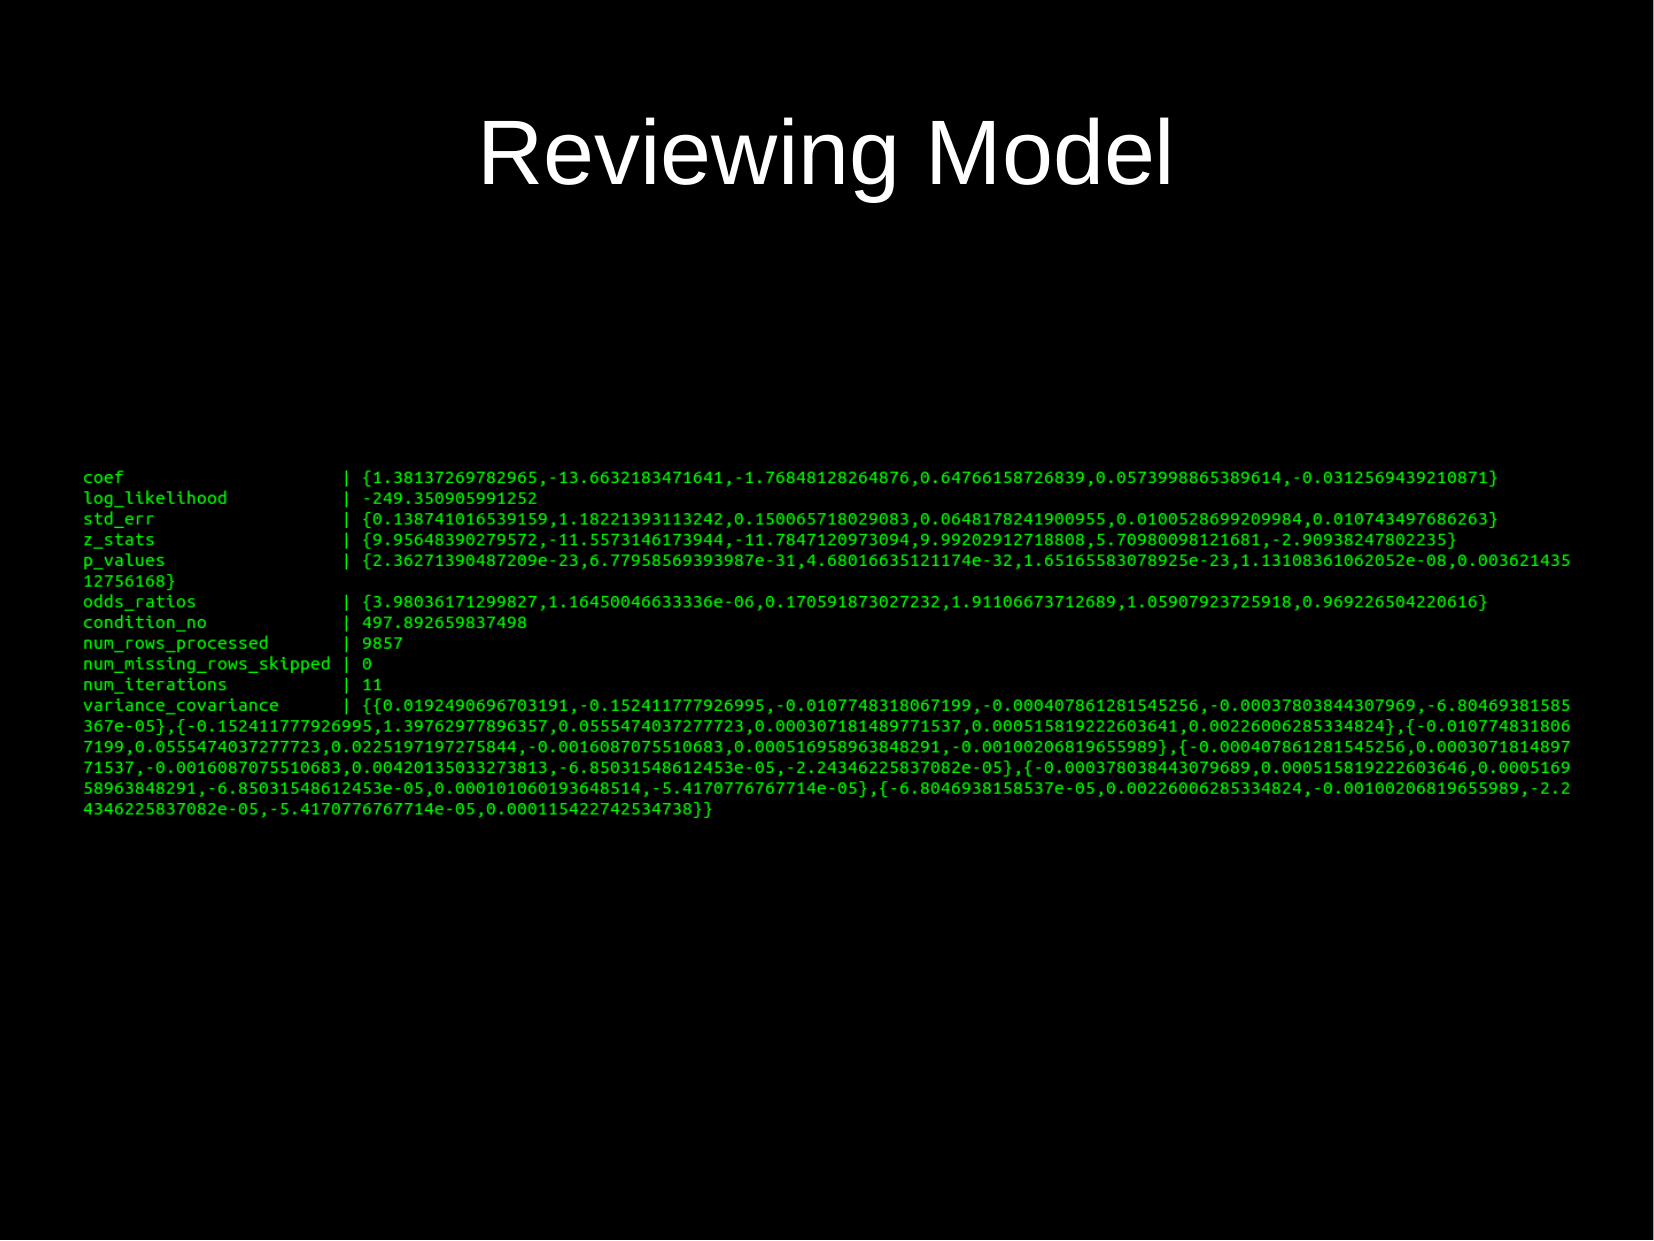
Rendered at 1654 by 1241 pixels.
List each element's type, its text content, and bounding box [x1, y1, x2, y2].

title Reviewing Model [82, 49, 1571, 257]
picture [82, 466, 1571, 833]
